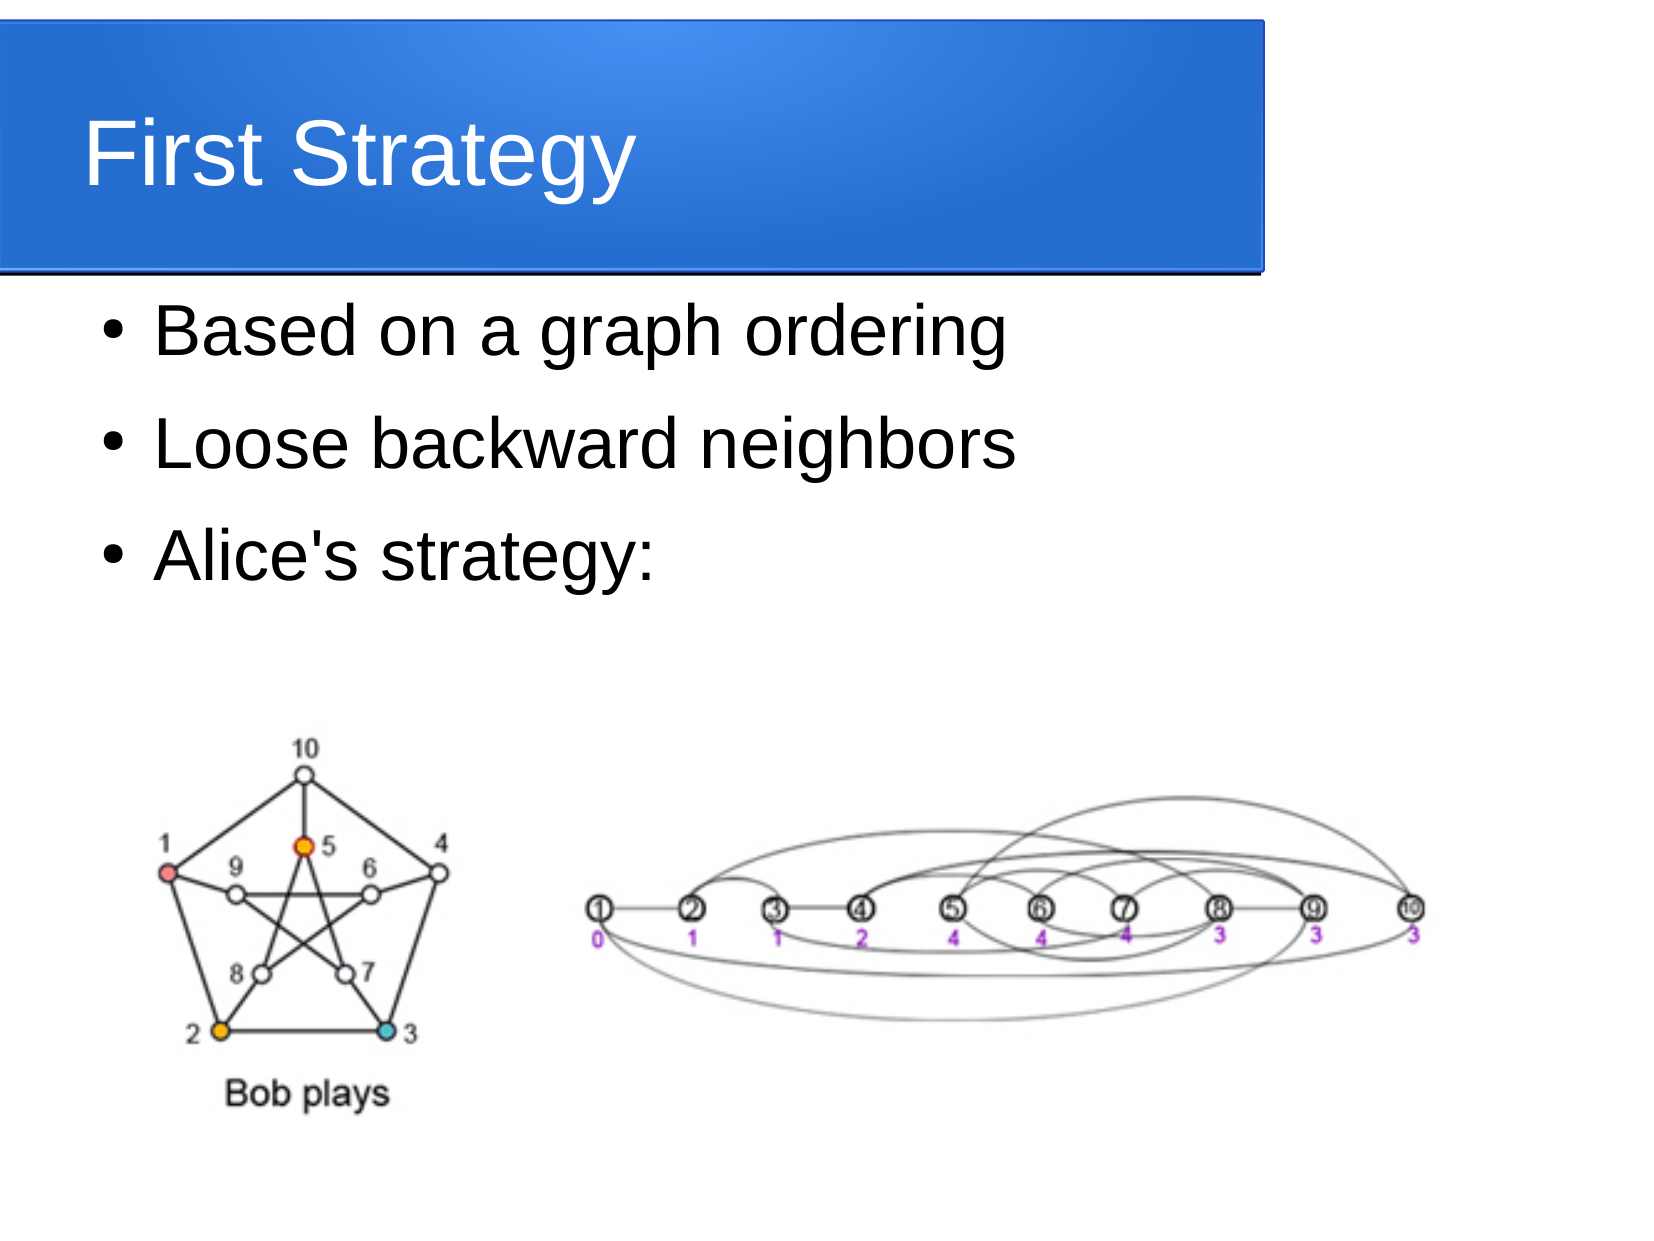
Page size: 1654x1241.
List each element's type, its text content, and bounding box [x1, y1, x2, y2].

picture [75, 712, 1654, 1129]
list Based on a graph ordering Loose backward neighbors Alice's strategy: [82, 290, 1538, 712]
title First Strategy [82, 49, 1250, 257]
